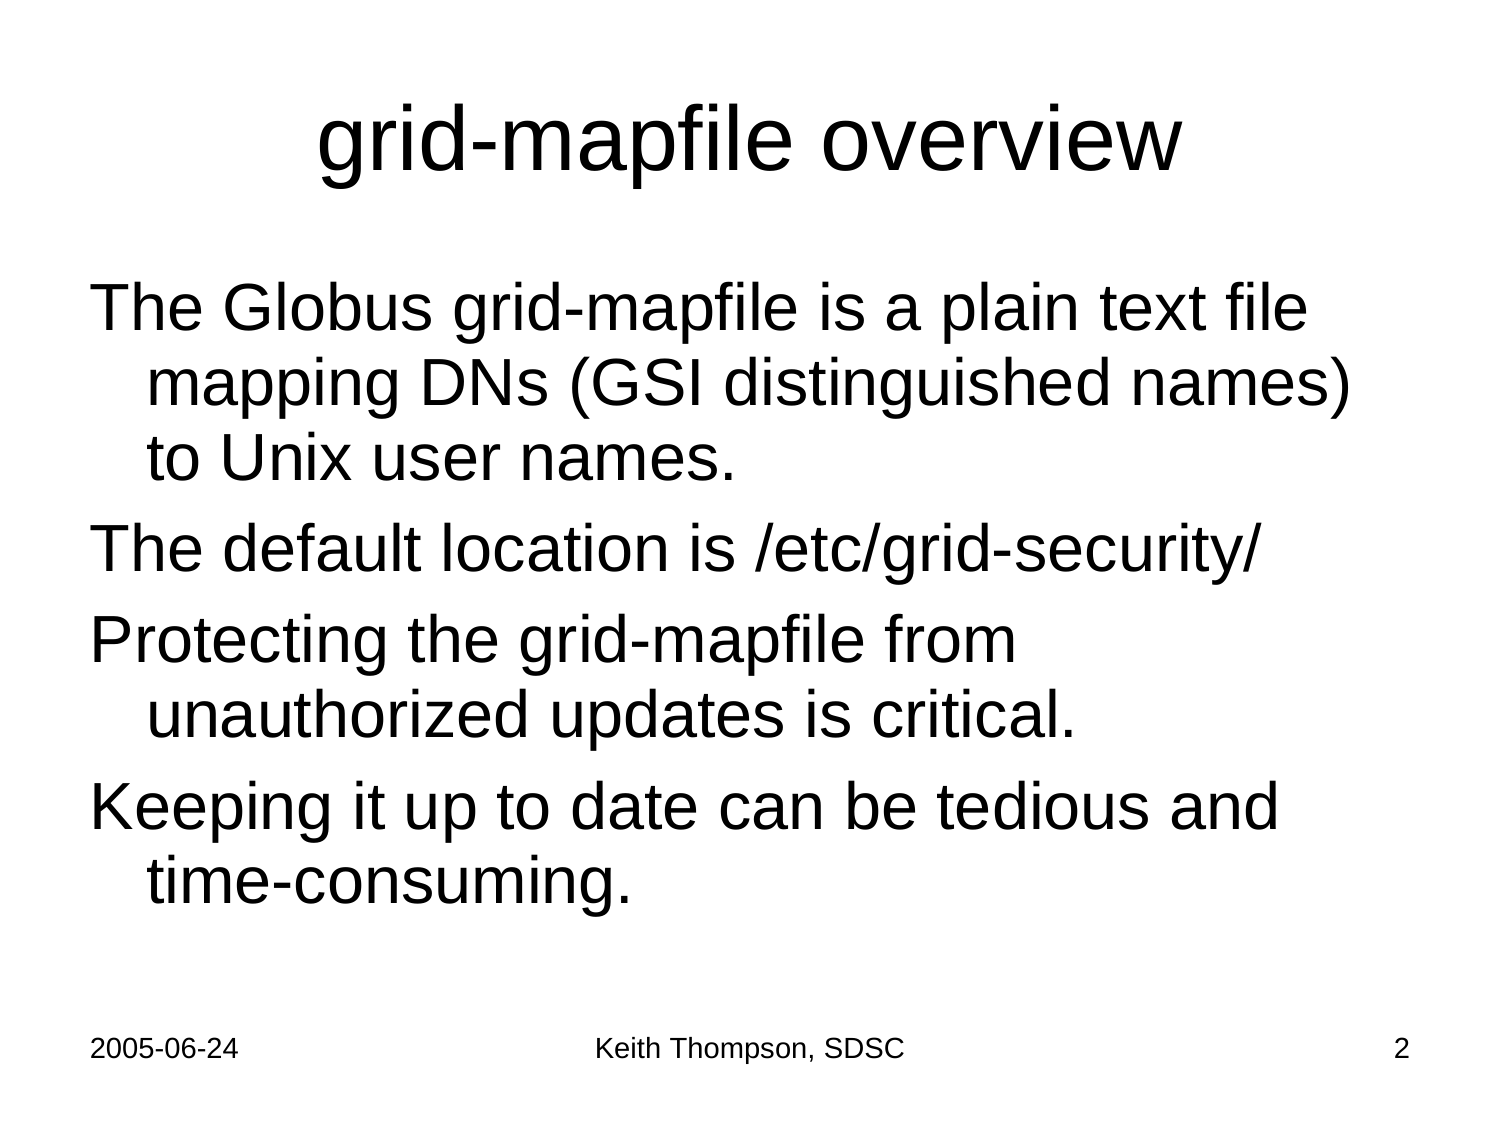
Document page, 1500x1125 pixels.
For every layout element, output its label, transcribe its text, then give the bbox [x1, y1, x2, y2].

list The Globus grid-mapfile is a plain text file mapping DNs (GSI distinguished names) to Unix user names. The default location is /etc/grid-security/ Protecting the grid-mapfile from unauthorized updates is critical. Keeping it up to date can be tedious and time-consuming. [75, 262, 1426, 1006]
title grid-mapfile overview [75, 45, 1426, 233]
